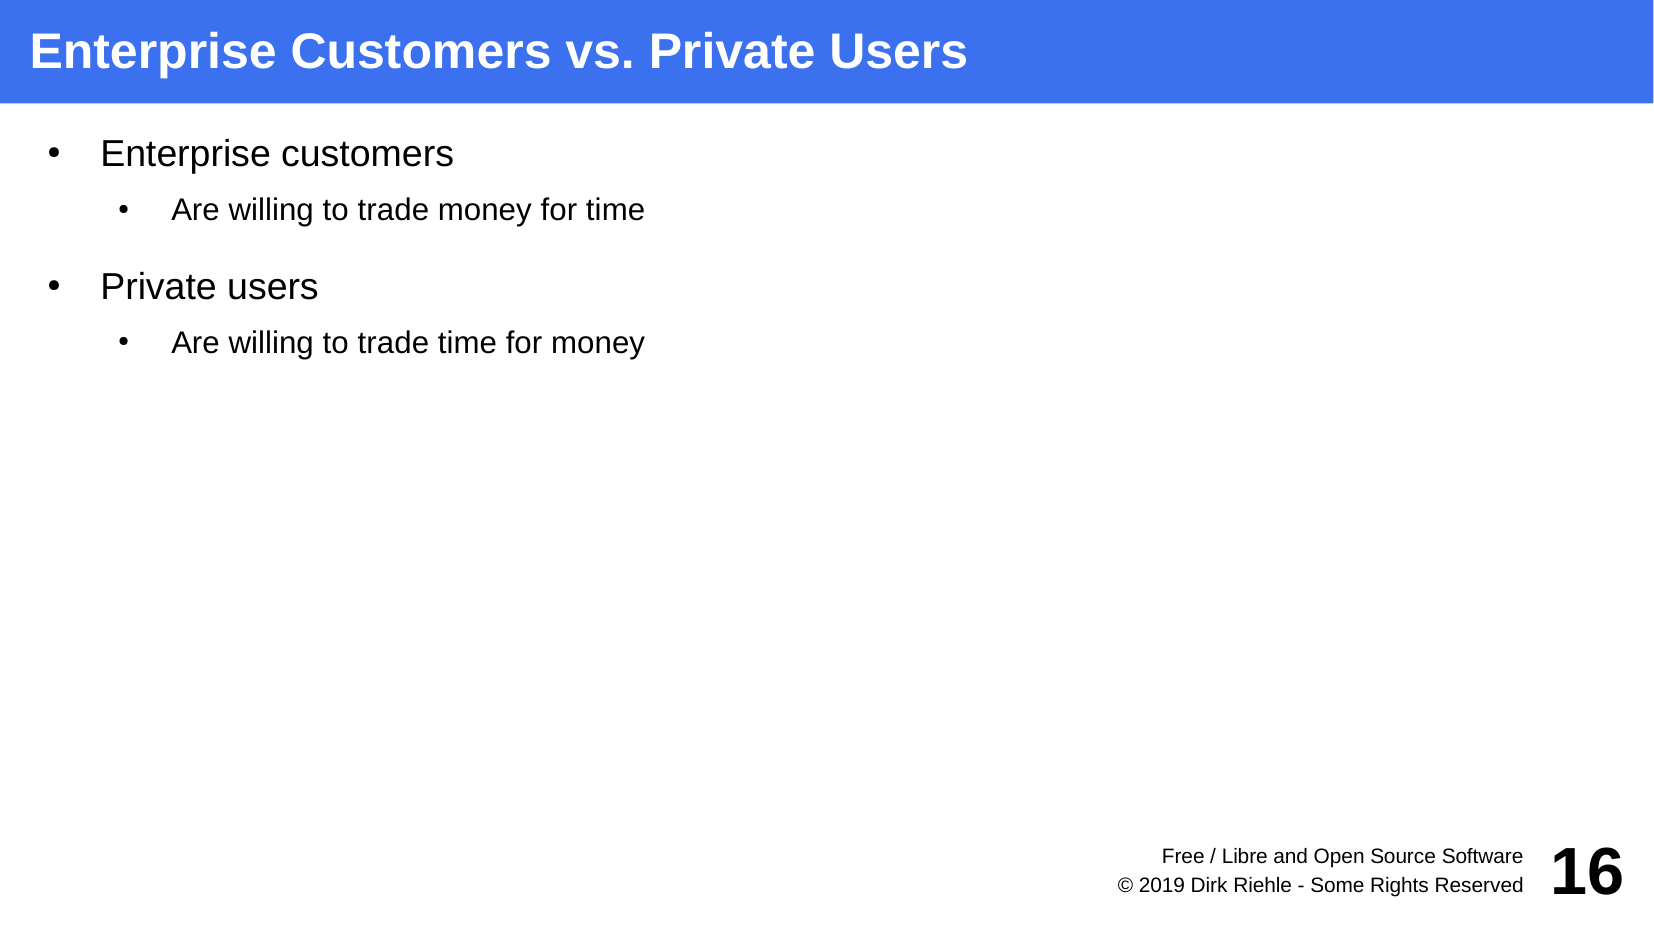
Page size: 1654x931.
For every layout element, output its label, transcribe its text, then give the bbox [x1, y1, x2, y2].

list Enterprise customers Are willing to trade money for time Private users Are willing to trade time for money [29, 132, 1625, 813]
title Enterprise Customers vs. Private Users [0, 0, 1654, 104]
